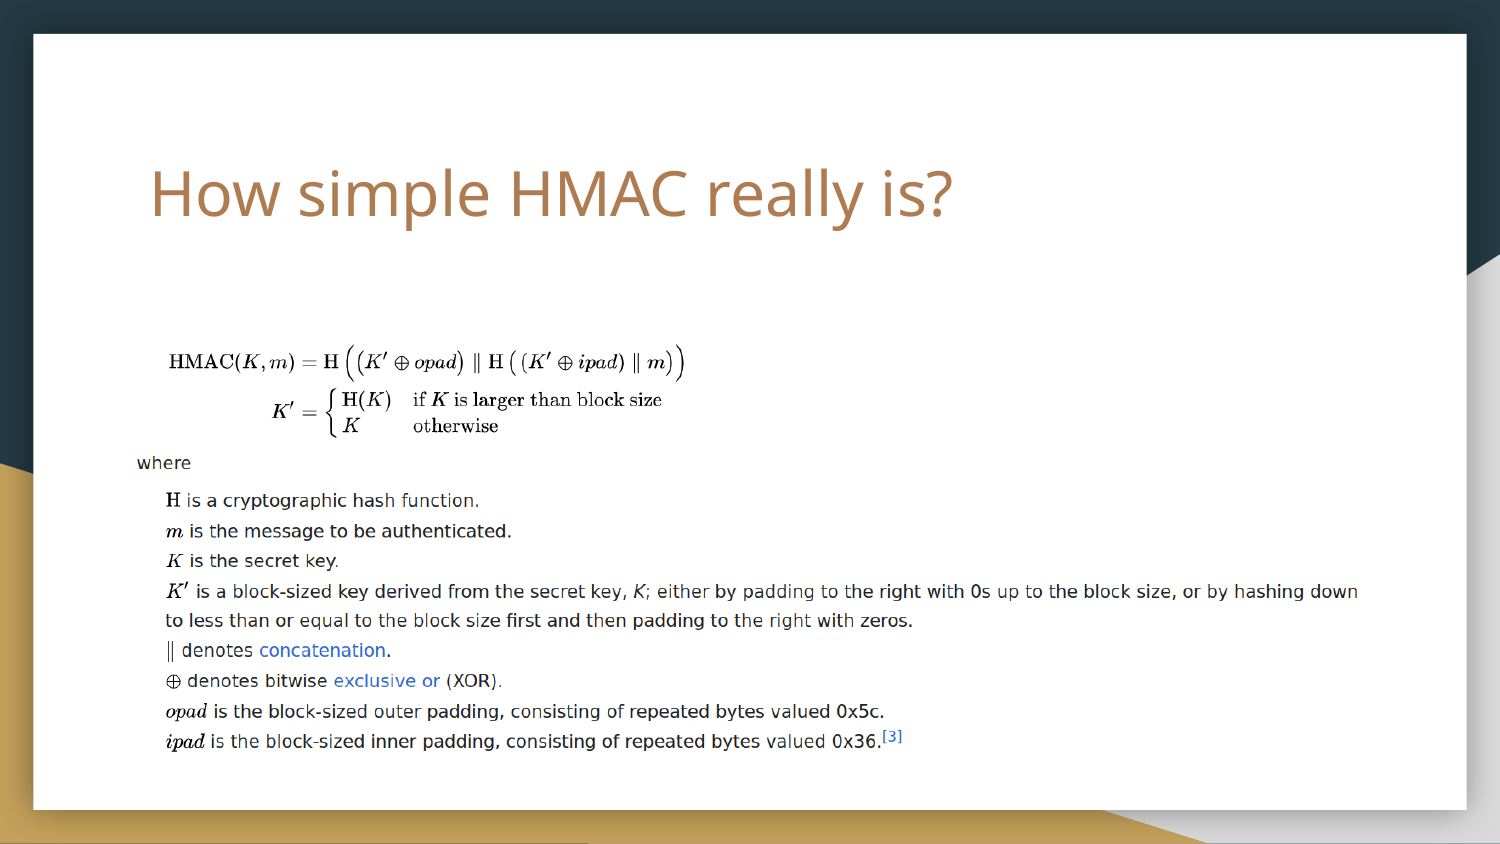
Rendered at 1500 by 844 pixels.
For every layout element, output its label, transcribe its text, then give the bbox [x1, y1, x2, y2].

title How simple HMAC really is? [134, 138, 1366, 296]
picture [115, 326, 1385, 760]
